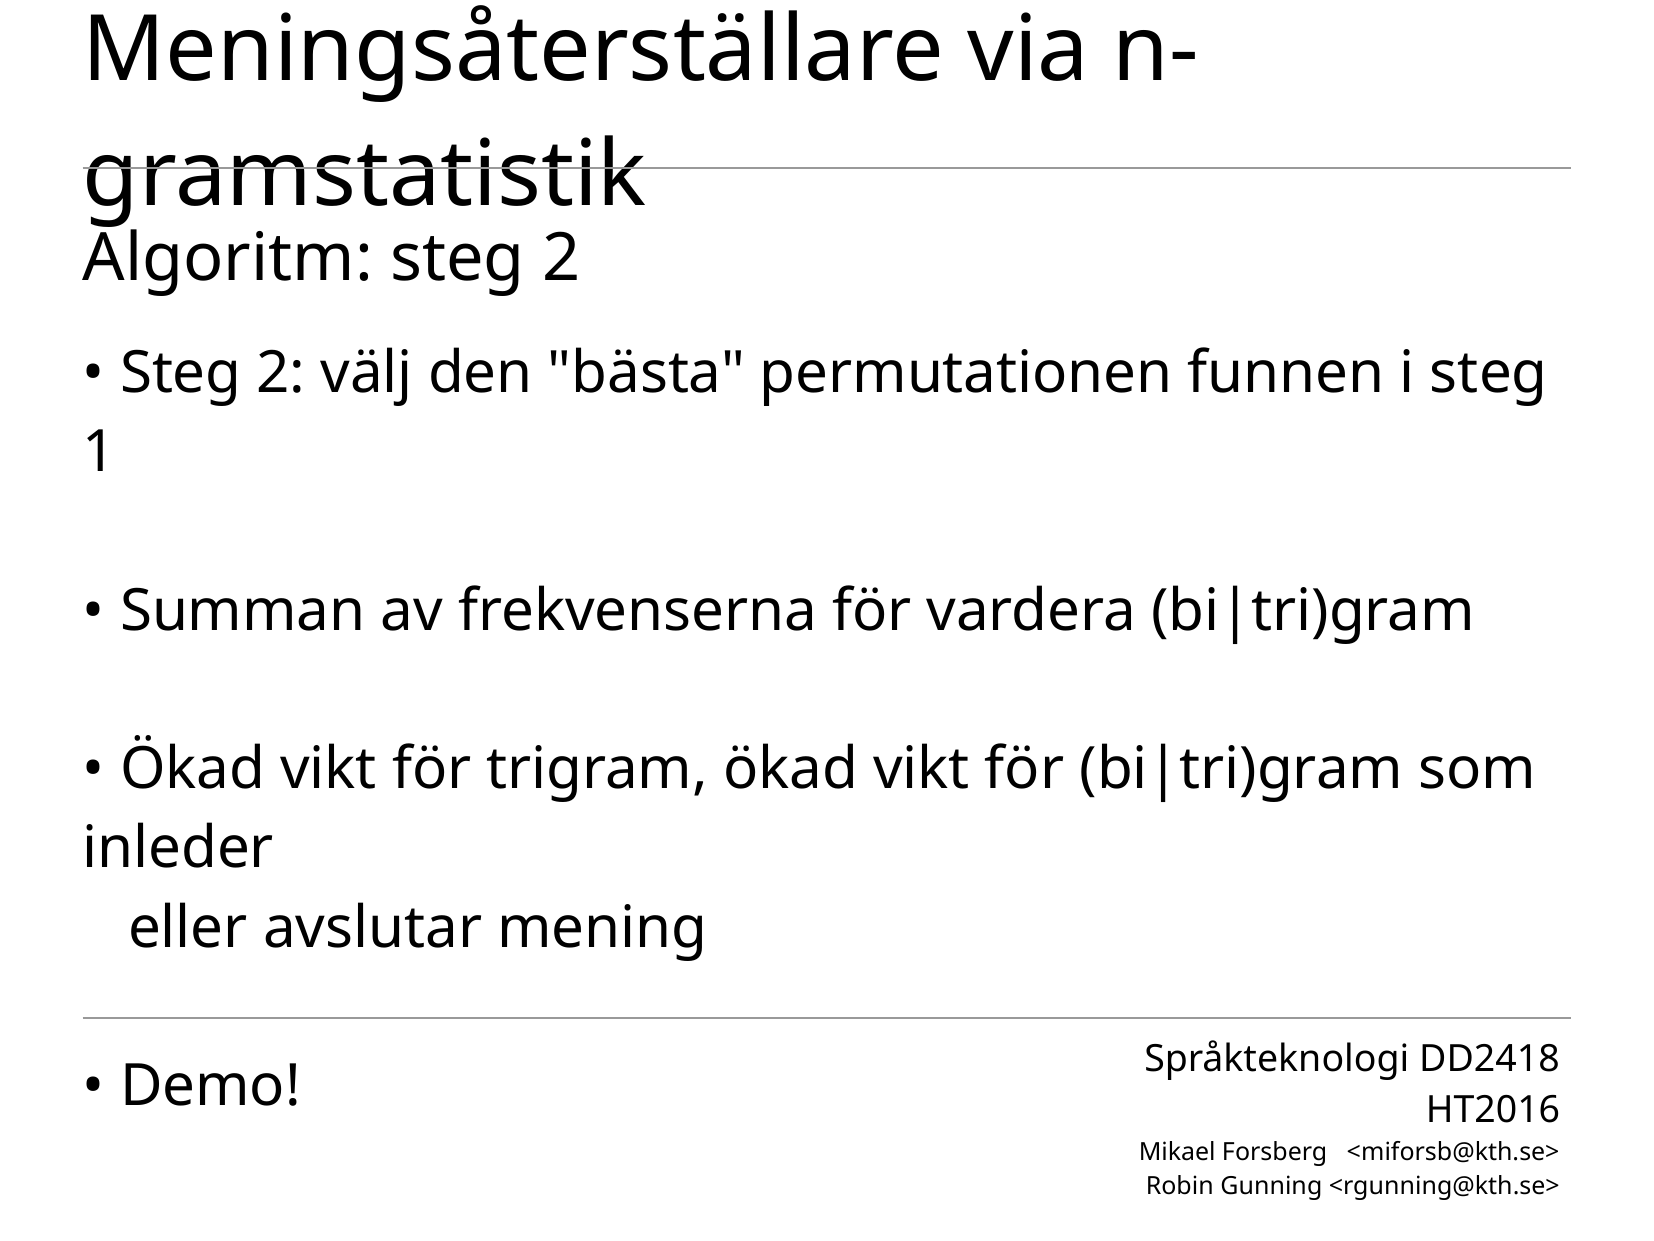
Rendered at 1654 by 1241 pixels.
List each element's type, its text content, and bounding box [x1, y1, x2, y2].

text_box Språkteknologi DD2418 HT2016 Mikael Forsberg <miforsb@kth.se> Robin Gunning <rgunning@kth.se> [1020, 1024, 1576, 1156]
title Meningsåterställare via n-gramstatistik [82, 46, 1571, 167]
title Algoritm: steg 2 [82, 194, 1571, 316]
subtitle • Steg 2: välj den "bästa" permutationen funnen i steg 1 • Summan av frekvenserna för vardera (bi|tri)gram • Ökad vikt för trigram, ökad vikt för (bi|tri)gram som inleder eller avslutar mening • Demo! [82, 330, 1571, 1010]
